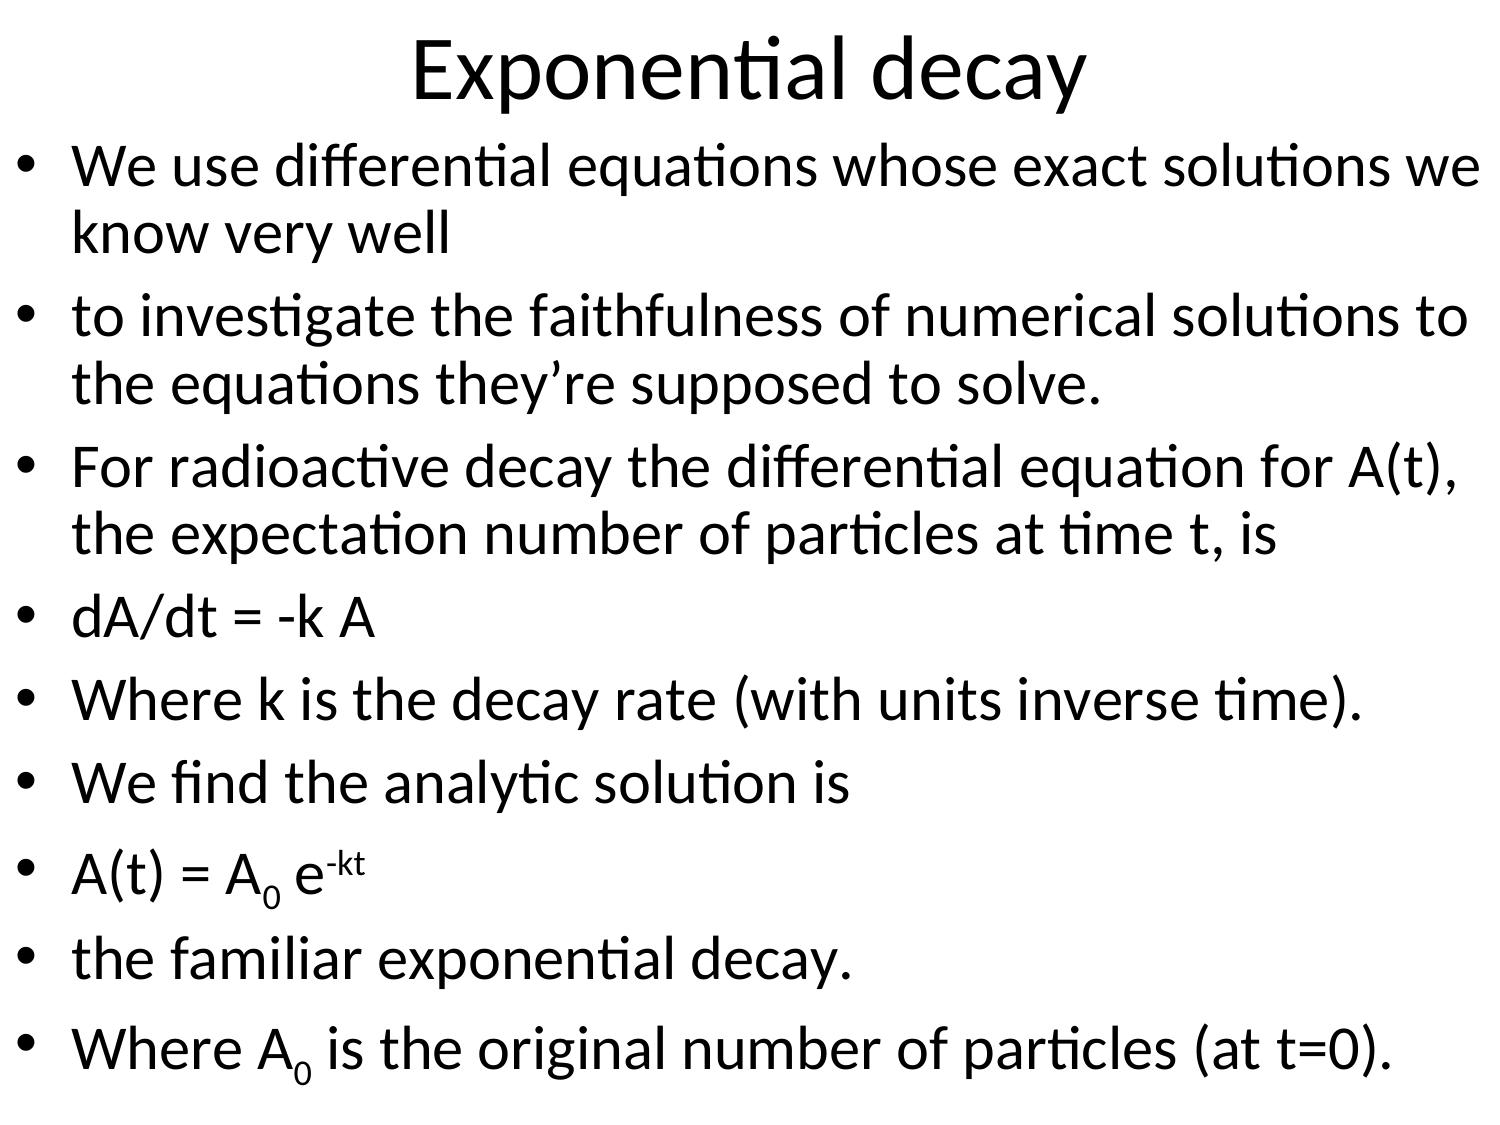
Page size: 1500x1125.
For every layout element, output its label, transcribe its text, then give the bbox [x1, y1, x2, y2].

list We use differential equations whose exact solutions we know very well to investigate the faithfulness of numerical solutions to the equations they’re supposed to solve. For radioactive decay the differential equation for A(t), the expectation number of particles at time t, is dA/dt = -k A Where k is the decay rate (with units inverse time). We find the analytic solution is A(t) = A0 e-kt the familiar exponential decay. Where A0 is the original number of particles (at t=0). [0, 125, 1500, 1101]
title Exponential decay [75, 0, 1426, 125]
